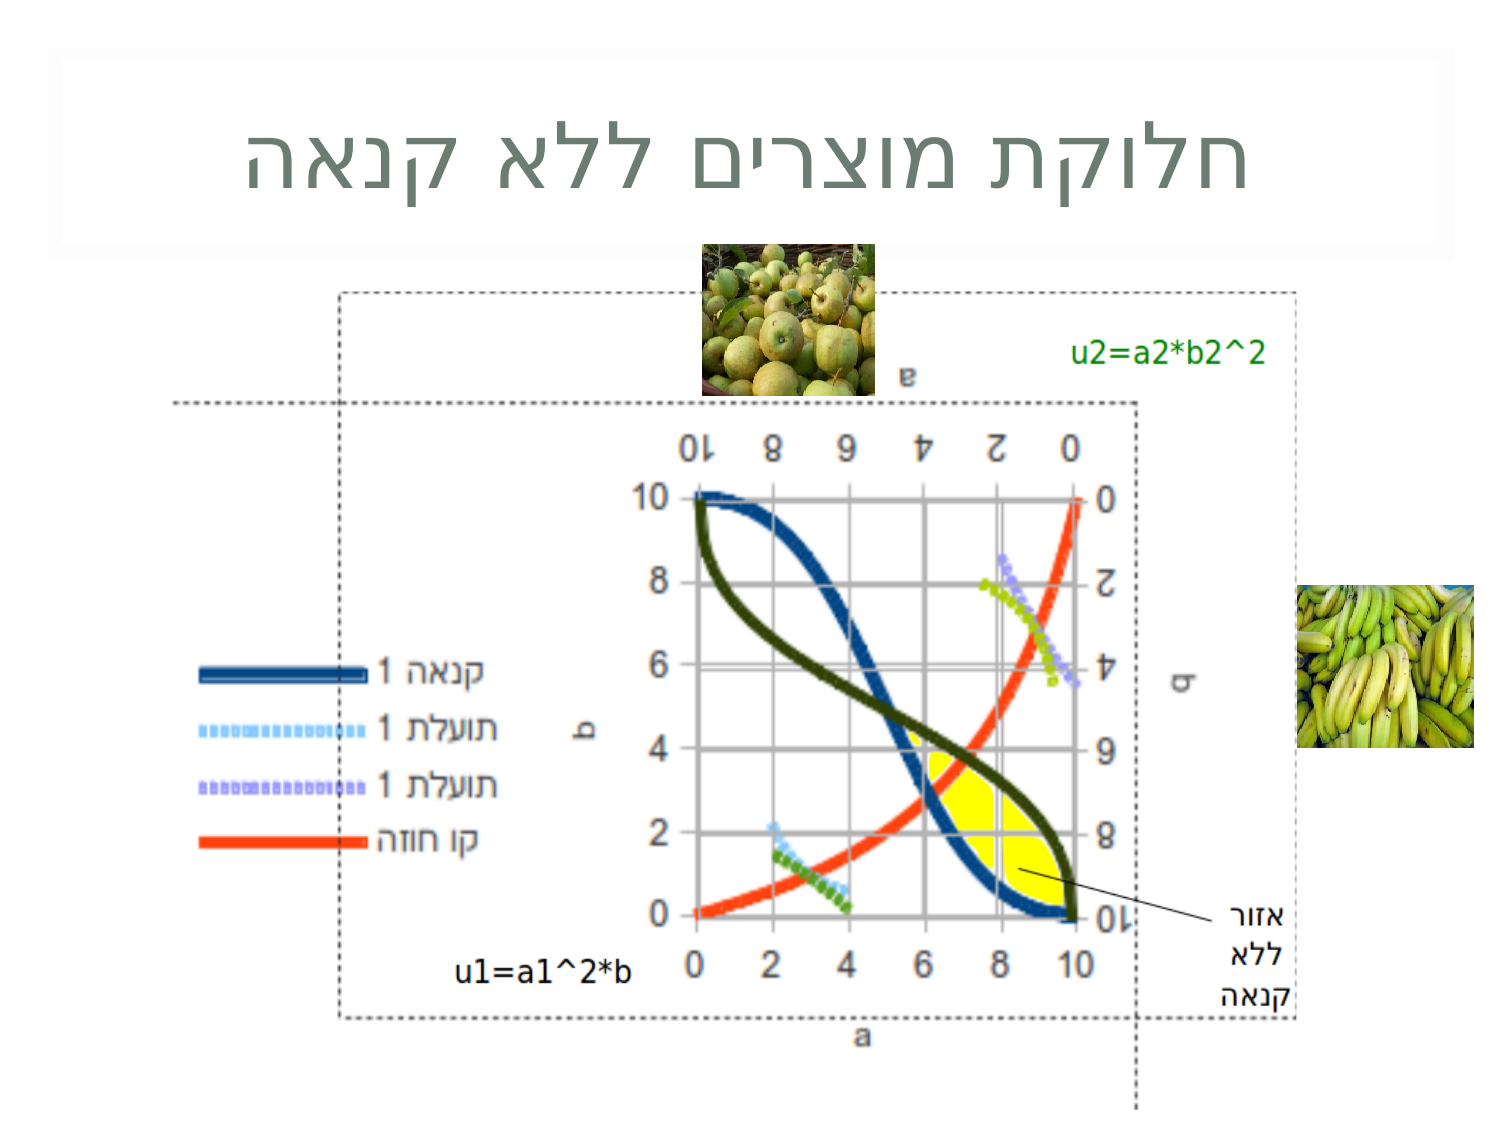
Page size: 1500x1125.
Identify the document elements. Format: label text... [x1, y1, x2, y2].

picture [45, 46, 1474, 1112]
text_box חלוקת מוצרים ללא קנאה [69, 66, 1426, 238]
